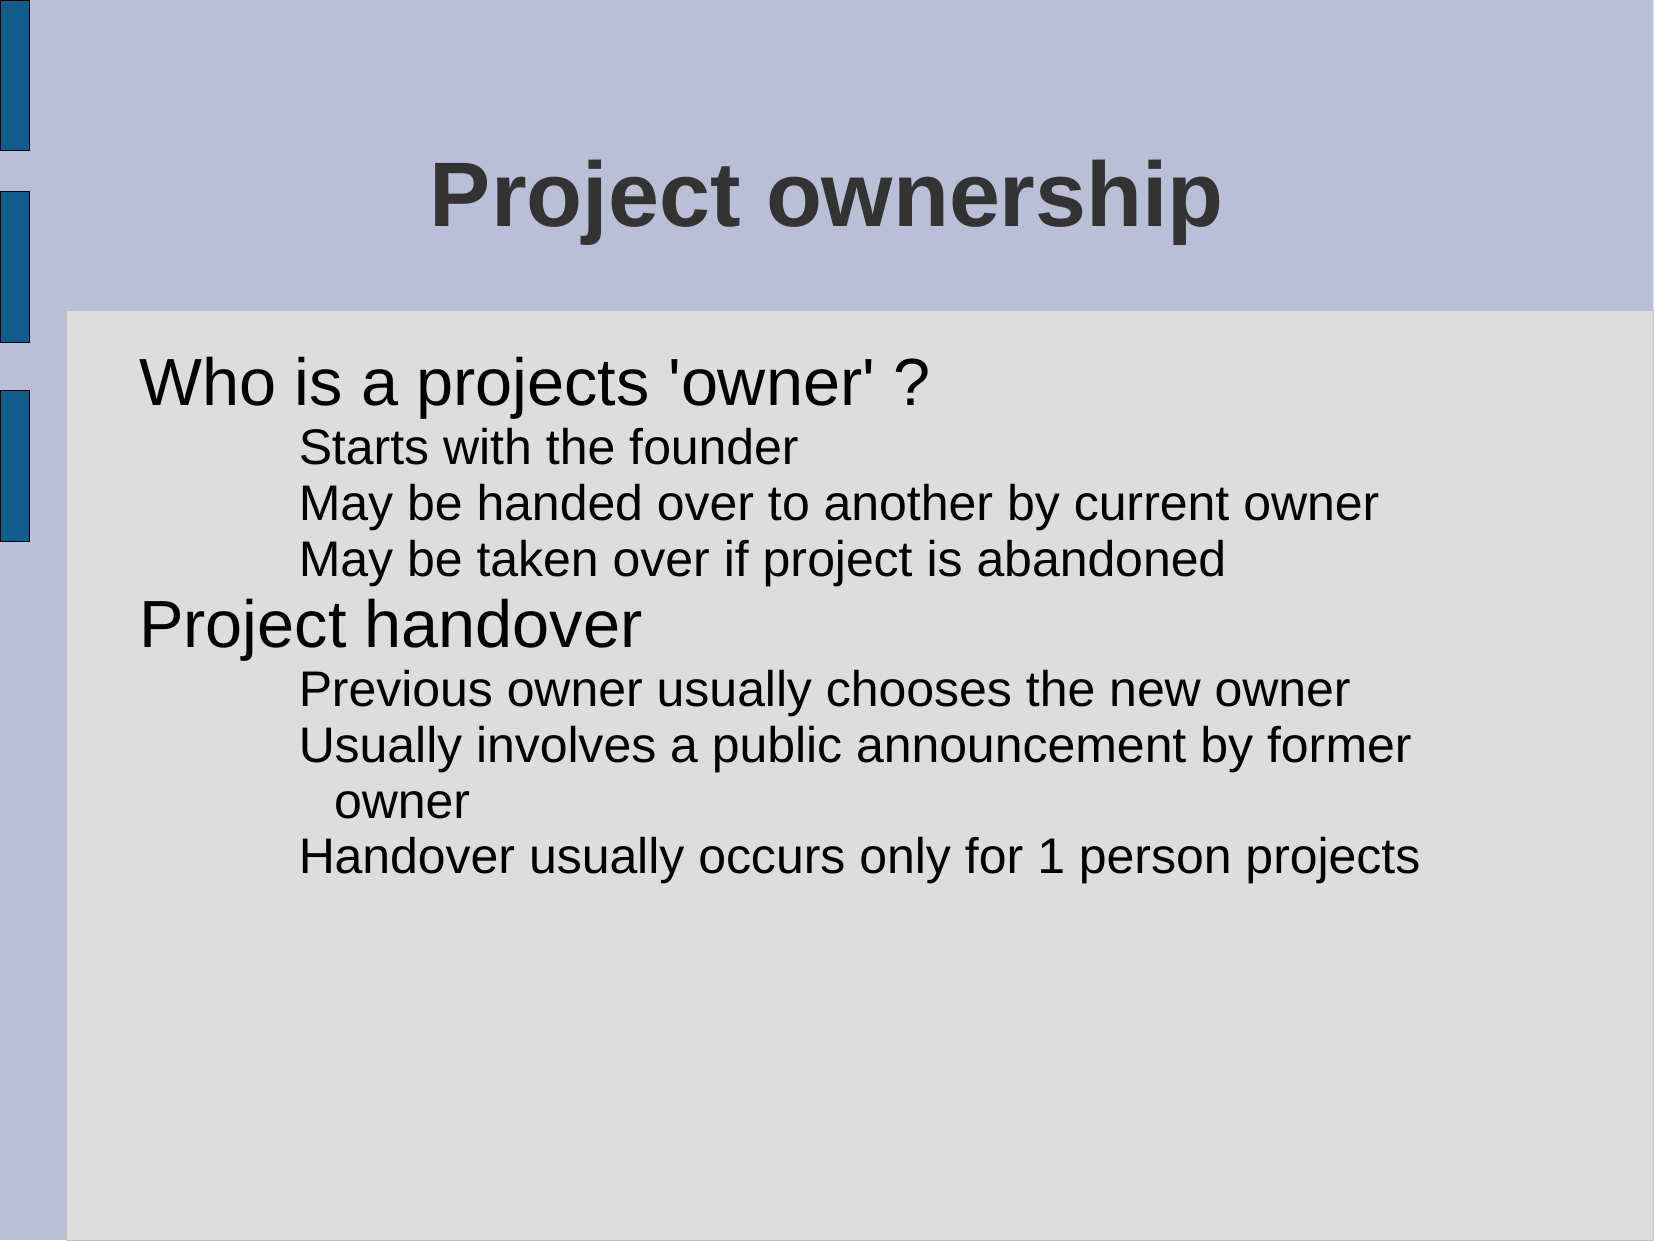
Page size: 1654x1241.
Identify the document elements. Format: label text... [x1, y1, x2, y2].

list Who is a projects 'owner' ? Starts with the founder May be handed over to another by current owner May be taken over if project is abandoned Project handover Previous owner usually chooses the new owner Usually involves a public announcement by former owner Handover usually occurs only for 1 person projects [121, 344, 1534, 1112]
title Project ownership [121, 98, 1534, 291]
